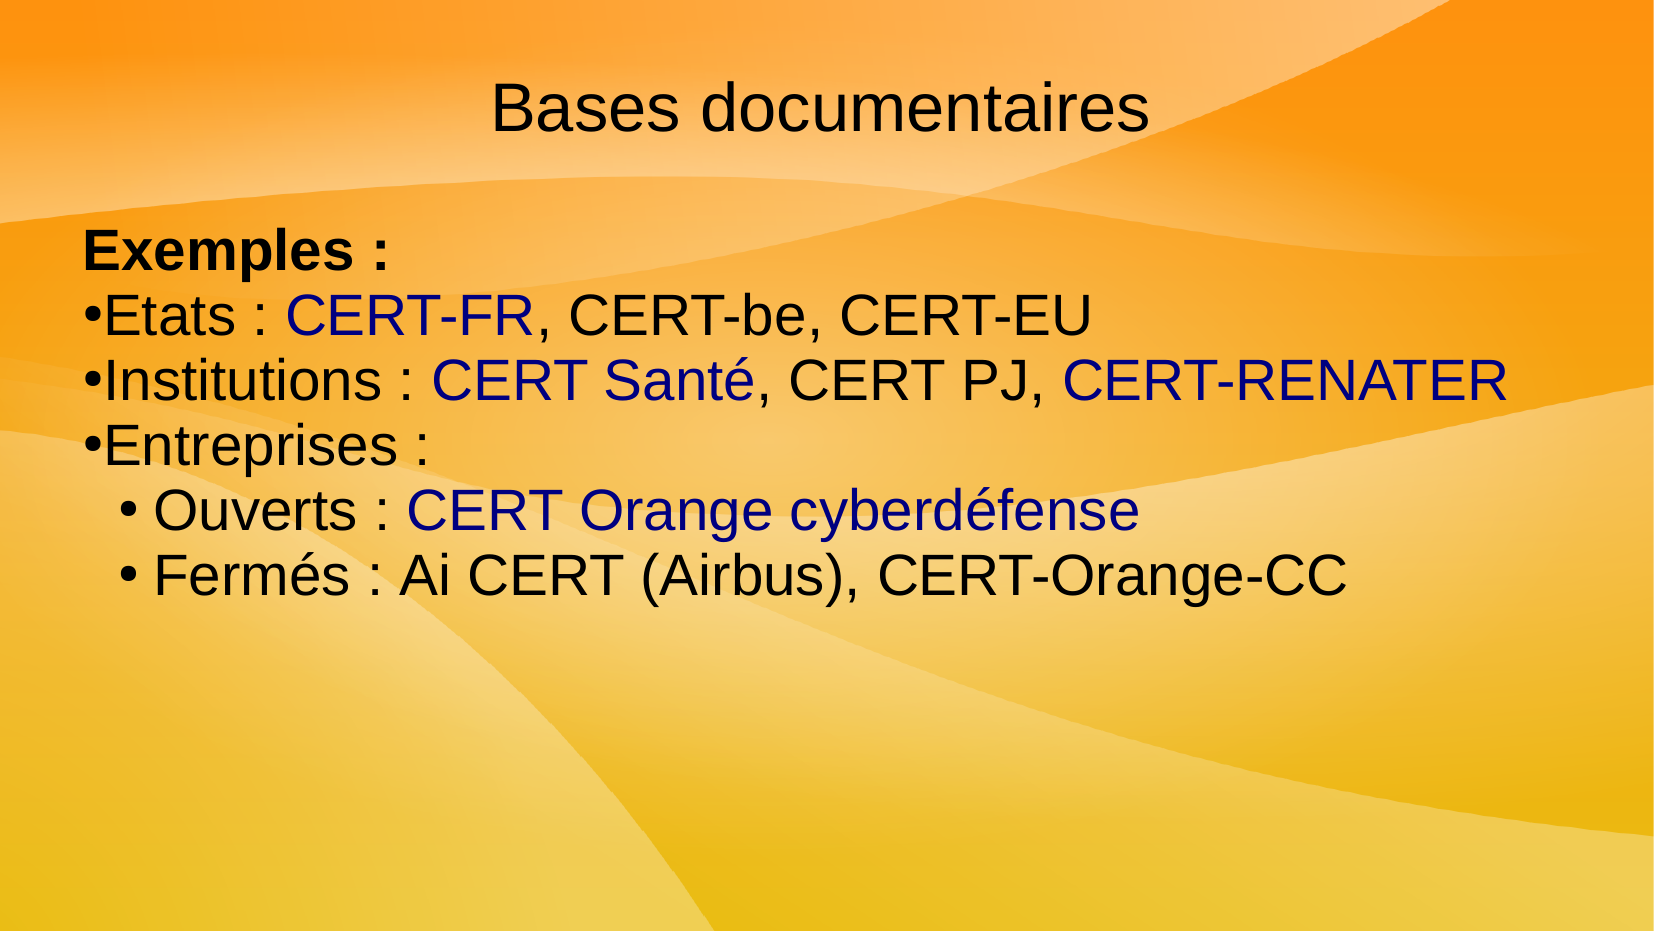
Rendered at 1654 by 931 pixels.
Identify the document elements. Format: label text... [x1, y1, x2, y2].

title Bases documentaires [76, 29, 1565, 185]
subtitle Exemples : Etats : CERT-FR, CERT-be, CERT-EU Institutions : CERT Santé, CERT PJ, CERT-RENATER Entreprises : Ouverts : CERT Orange cyberdéfense Fermés : Ai CERT (Airbus), CERT-Orange-CC [82, 217, 1571, 916]
picture [0, 0, 1654, 931]
